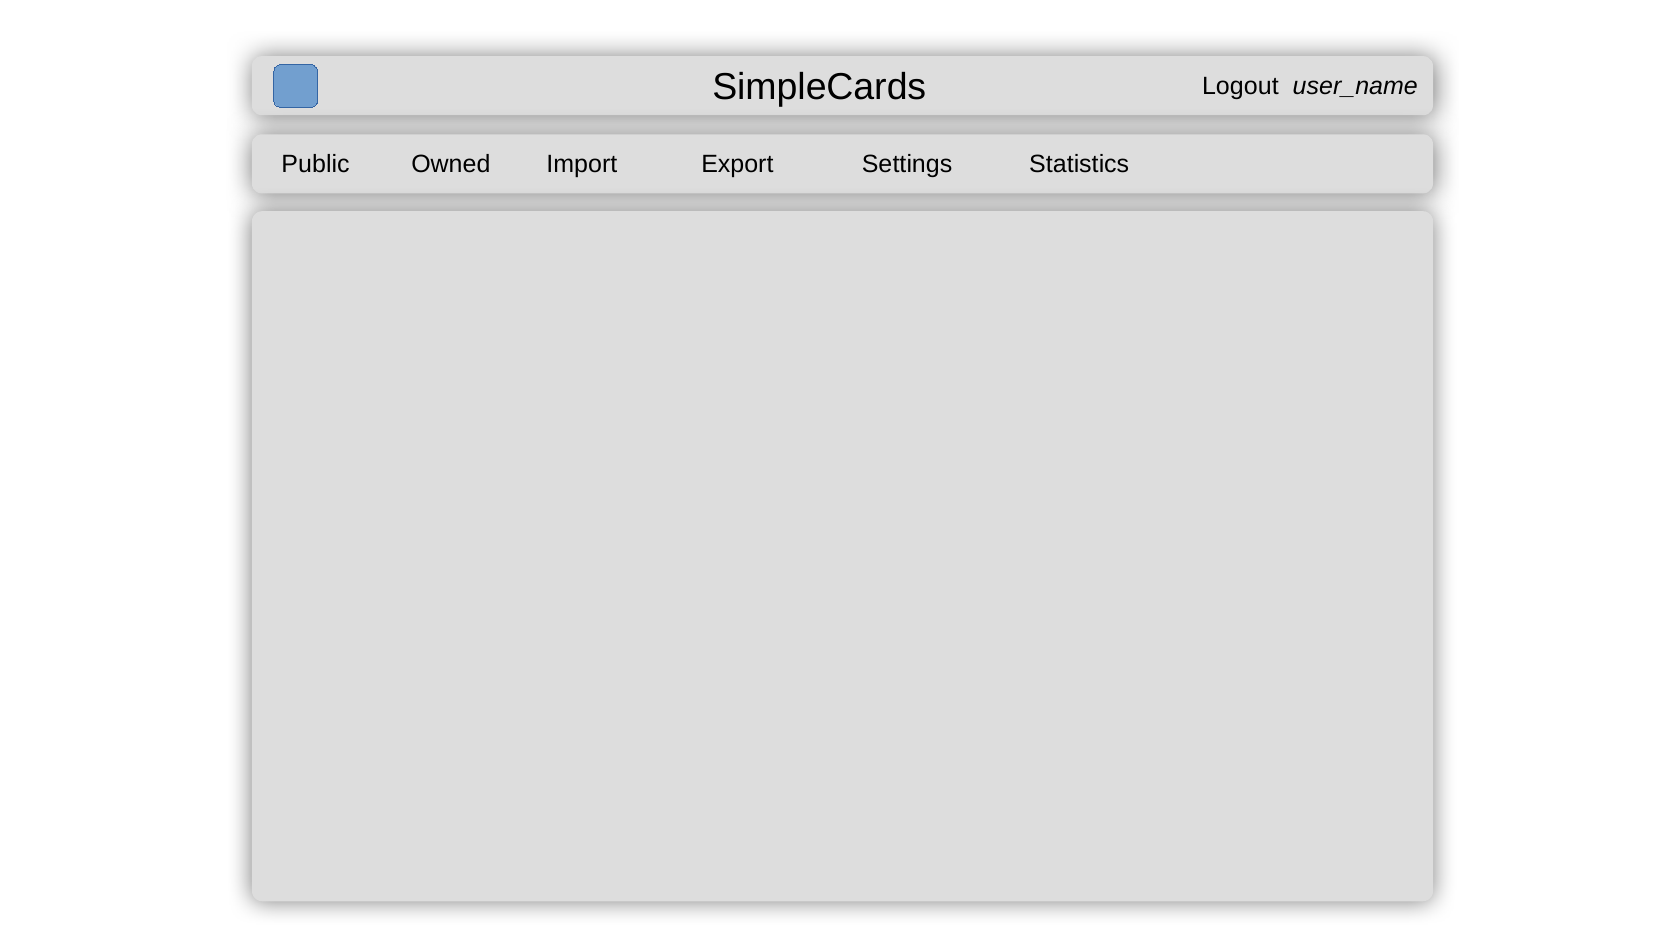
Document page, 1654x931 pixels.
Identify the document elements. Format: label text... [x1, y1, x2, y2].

text_box [251, 56, 1433, 116]
text_box Statistics [1014, 142, 1145, 186]
text_box [251, 134, 1434, 194]
text_box SimpleCards [697, 58, 942, 116]
text_box Public [266, 142, 373, 186]
text_box user_name [1278, 64, 1433, 108]
text_box Logout [1187, 64, 1278, 108]
text_box Owned [396, 142, 506, 186]
text_box Export [686, 142, 793, 186]
text_box Import [531, 142, 638, 186]
text_box [251, 211, 1434, 902]
text_box Settings [847, 142, 967, 186]
